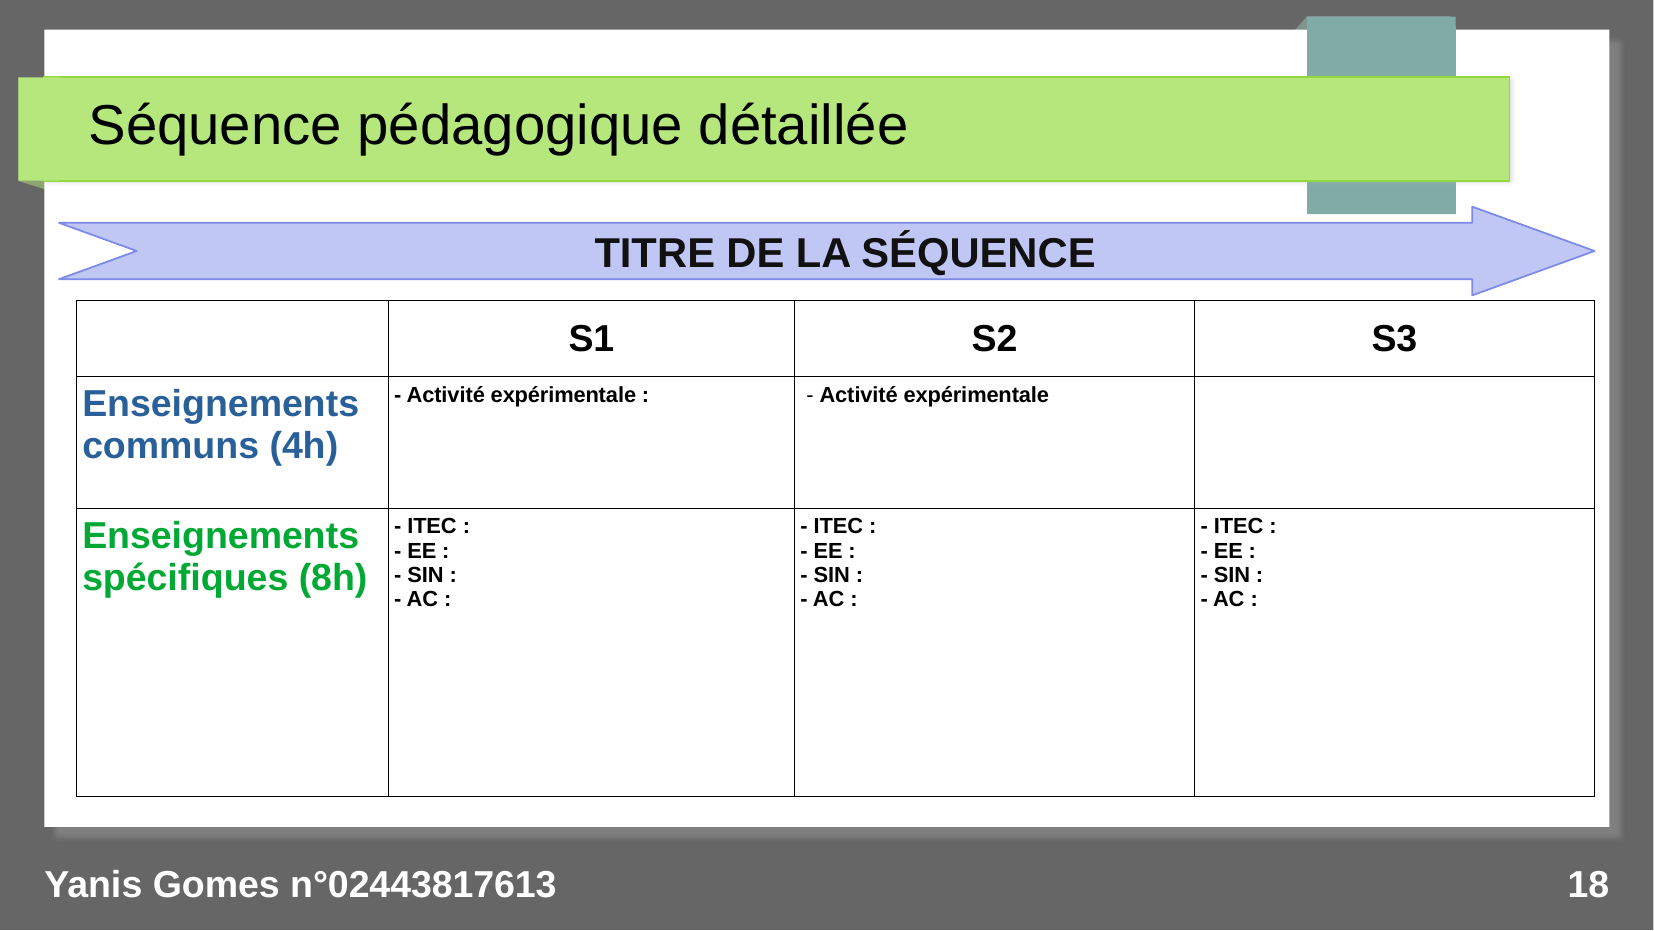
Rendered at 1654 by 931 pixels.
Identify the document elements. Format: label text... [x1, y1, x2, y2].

title Séquence pédagogique détaillée [88, 73, 1506, 178]
text_box <numéro> [974, 856, 1625, 916]
table_cell - ITEC : - EE : - SIN : - AC : [389, 509, 794, 796]
text_box [59, 206, 1595, 296]
table_cell - Activité expérimentale : [389, 377, 794, 508]
table_header [77, 301, 388, 376]
table_header S1 [389, 301, 794, 376]
table_cell [1195, 377, 1594, 508]
table_cell Enseignements spécifiques (8h) [77, 509, 388, 796]
table_cell - Activité expérimentale [795, 377, 1194, 508]
table_cell - ITEC : - EE : - SIN : - AC : [1195, 509, 1594, 796]
text_box Yanis Gomes n°02443817613 [29, 856, 680, 916]
table_header S3 [1195, 301, 1594, 376]
table_cell - ITEC : - EE : - SIN : - AC : [795, 509, 1194, 796]
list TITRE DE LA SÉQUENCE [210, 228, 1481, 278]
table_header S2 [795, 301, 1194, 376]
table_cell Enseignements communs (4h) [77, 377, 388, 508]
